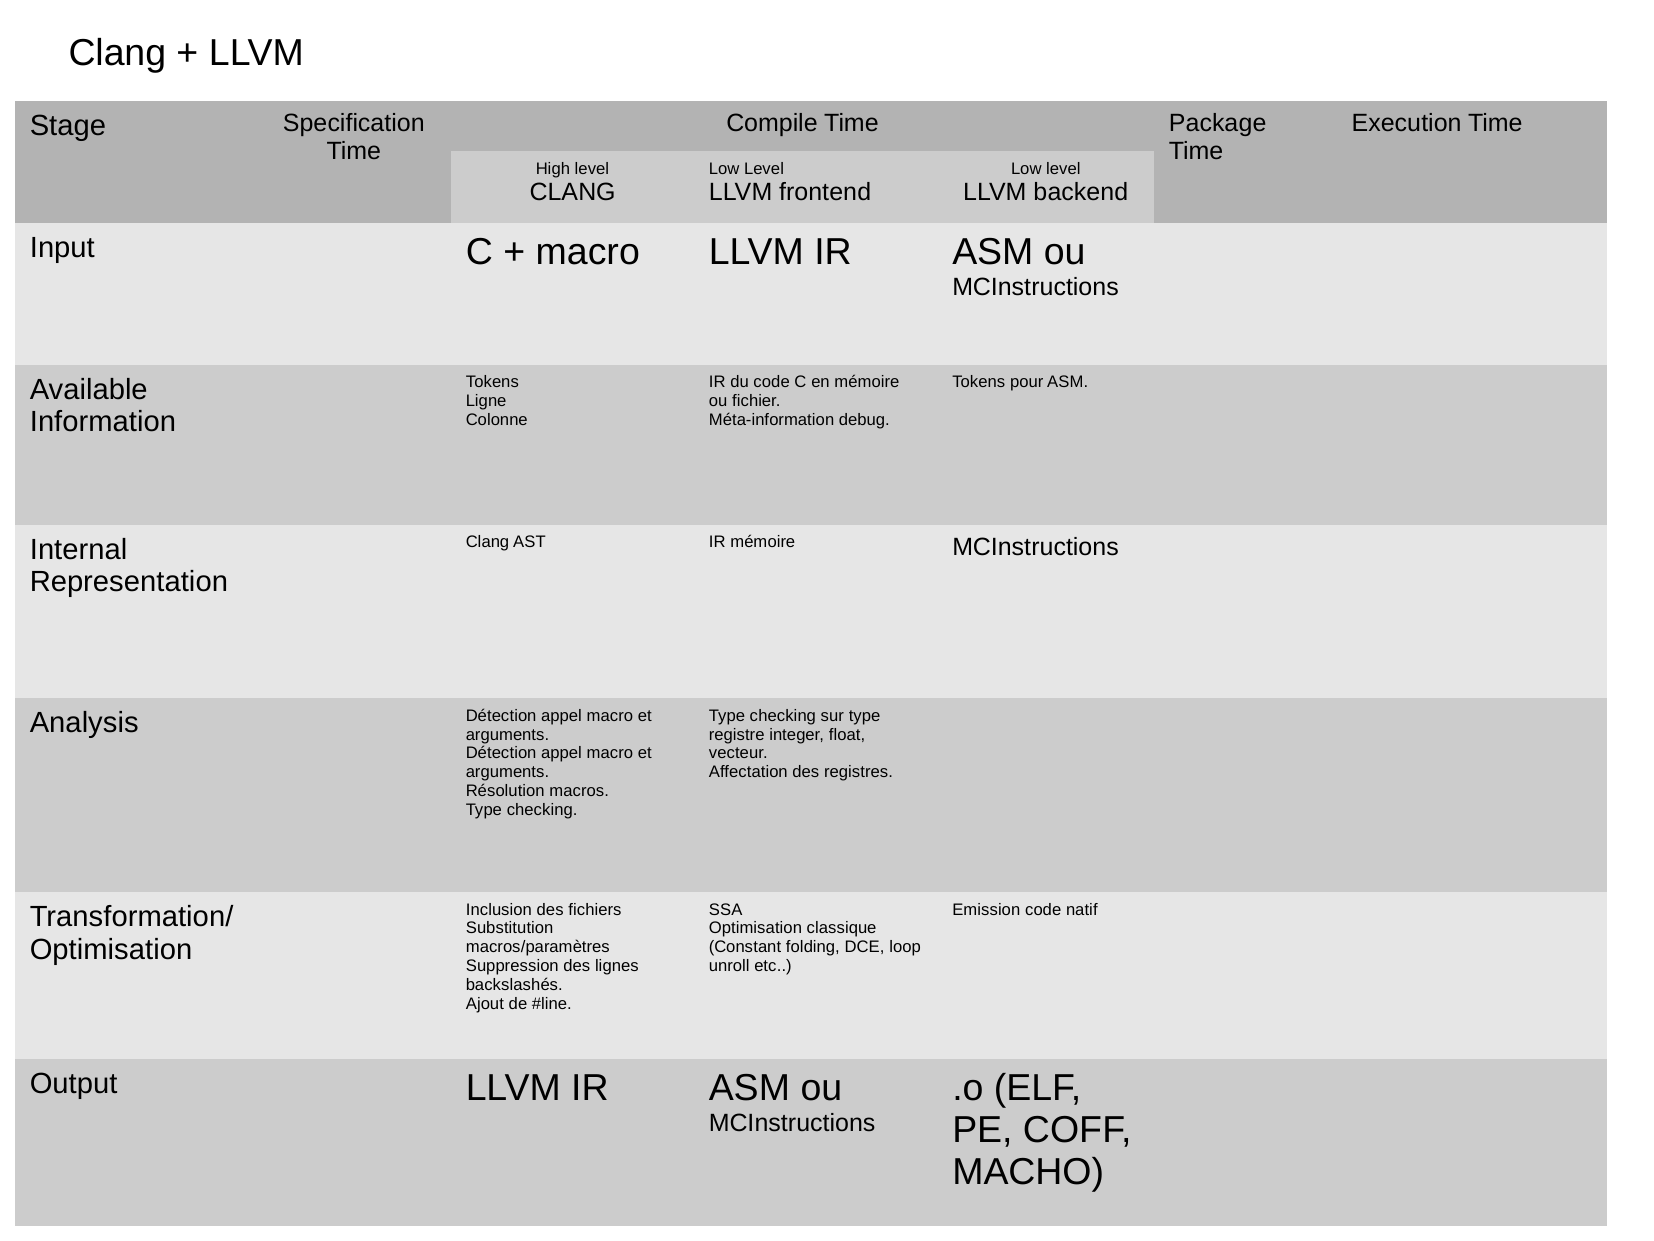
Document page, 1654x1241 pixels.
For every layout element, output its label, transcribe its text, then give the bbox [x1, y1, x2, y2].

table_cell [257, 223, 451, 365]
table_cell [1337, 365, 1607, 525]
table_cell Inclusion des fichiers Substitution macros/paramètres Suppression des lignes backslashés. Ajout de #line. [451, 892, 694, 1059]
table_cell [257, 525, 451, 698]
table_header Specification Time [257, 101, 451, 223]
table_cell [257, 698, 451, 892]
table_cell Internal Representation [15, 525, 257, 698]
table_cell [1154, 525, 1607, 698]
table_cell LLVM IR [451, 1059, 694, 1226]
table_cell Détection appel macro et arguments. Détection appel macro et arguments. Résolution macros. Type checking. [451, 698, 694, 892]
table_cell IR mémoire [694, 525, 938, 698]
table_cell SSA Optimisation classique (Constant folding, DCE, loop unroll etc..) [694, 892, 938, 1059]
table_cell Tokens Ligne Colonne [451, 365, 694, 525]
table_header Execution Time [1337, 101, 1607, 223]
table_cell IR du code C en mémoire ou fichier. Méta-information debug. [694, 365, 938, 525]
table_header Package Time [1154, 101, 1337, 223]
table_cell Clang AST [451, 525, 694, 698]
table_cell Emission code natif [938, 892, 1154, 1059]
table_cell Available Information [15, 365, 257, 525]
table_cell Tokens pour ASM. [938, 365, 1154, 525]
table_cell [1154, 365, 1337, 525]
table_cell High level CLANG [451, 151, 694, 223]
table_cell [1337, 223, 1607, 365]
table_cell Analysis [15, 698, 257, 892]
table_cell Transformation/ Optimisation [15, 892, 257, 1059]
table_cell .o (ELF, PE, COFF, MACHO) [938, 1059, 1154, 1226]
table_cell [938, 698, 1154, 892]
table_cell Low level LLVM backend [938, 151, 1154, 223]
text_box Clang + LLVM [53, 23, 319, 81]
table_cell [1154, 698, 1607, 892]
table_header Stage [15, 101, 257, 223]
table_cell Type checking sur type registre integer, float, vecteur. Affectation des registres. [694, 698, 938, 892]
table_header Compile Time [451, 101, 1154, 151]
table_cell MCInstructions [938, 525, 1154, 698]
table_cell [257, 892, 451, 1059]
table_cell LLVM IR [694, 223, 938, 365]
table_cell [257, 365, 451, 525]
table_cell Low Level LLVM frontend [694, 151, 938, 223]
table_cell ASM ou MCInstructions [938, 223, 1154, 365]
table_cell Input [15, 223, 257, 365]
table_cell C + macro [451, 223, 694, 365]
table_cell [1154, 892, 1607, 1059]
table_cell ASM ou MCInstructions [694, 1059, 938, 1226]
table_cell [1154, 1059, 1607, 1226]
table_cell [1154, 223, 1337, 365]
table_cell Output [15, 1059, 257, 1226]
table_cell [257, 1059, 451, 1226]
